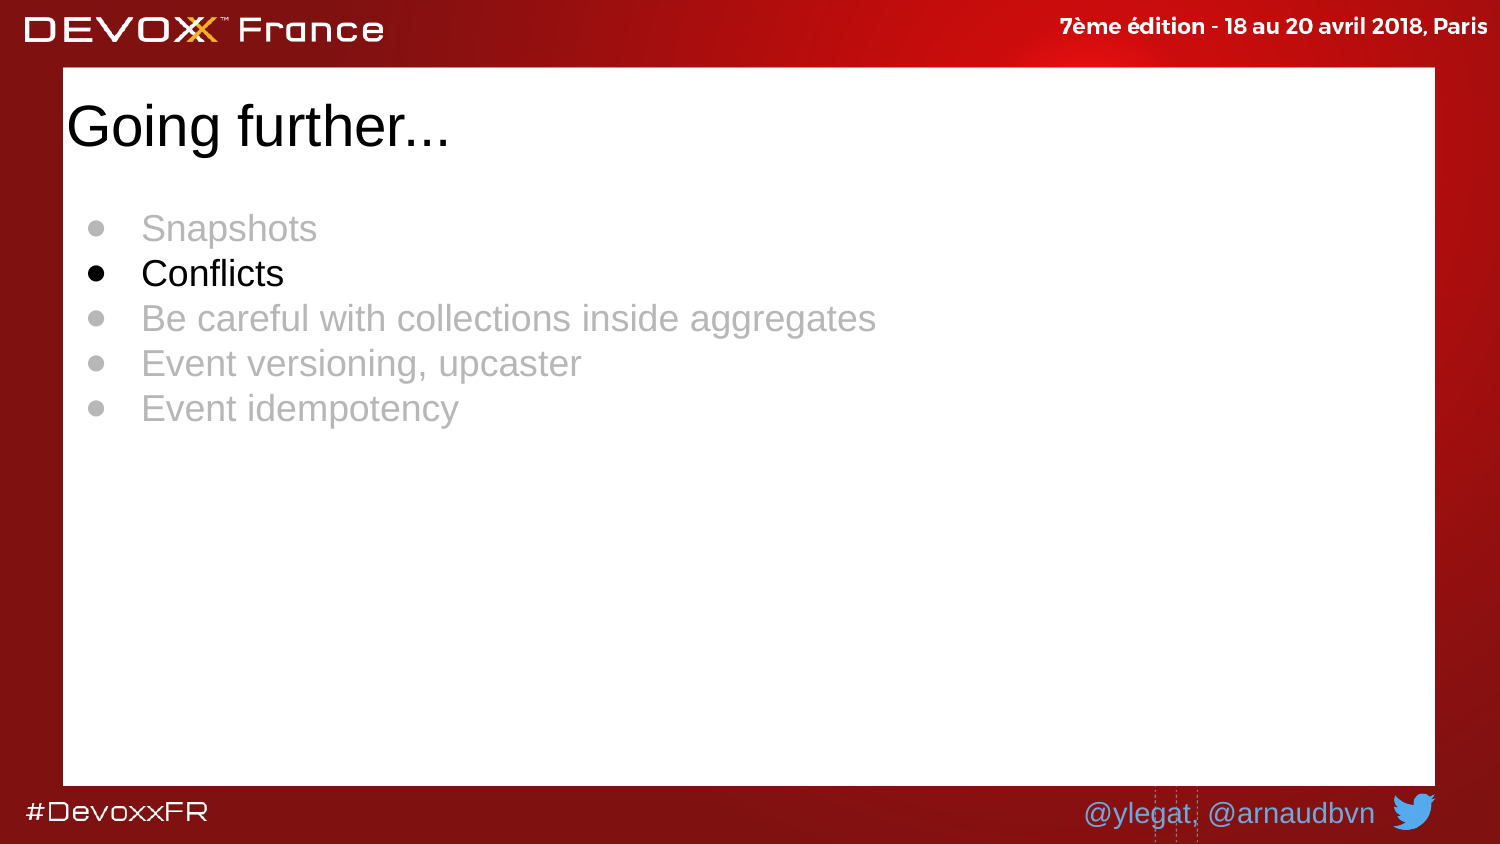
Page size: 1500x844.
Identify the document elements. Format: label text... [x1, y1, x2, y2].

title Going further... [51, 72, 1449, 167]
picture [0, 0, 1500, 844]
text_box @ylegat, @arnaudbvn [1068, 779, 1399, 844]
list Snapshots Conflicts Be careful with collections inside aggregates Event versioning, upcaster Event idempotency [51, 189, 1449, 829]
